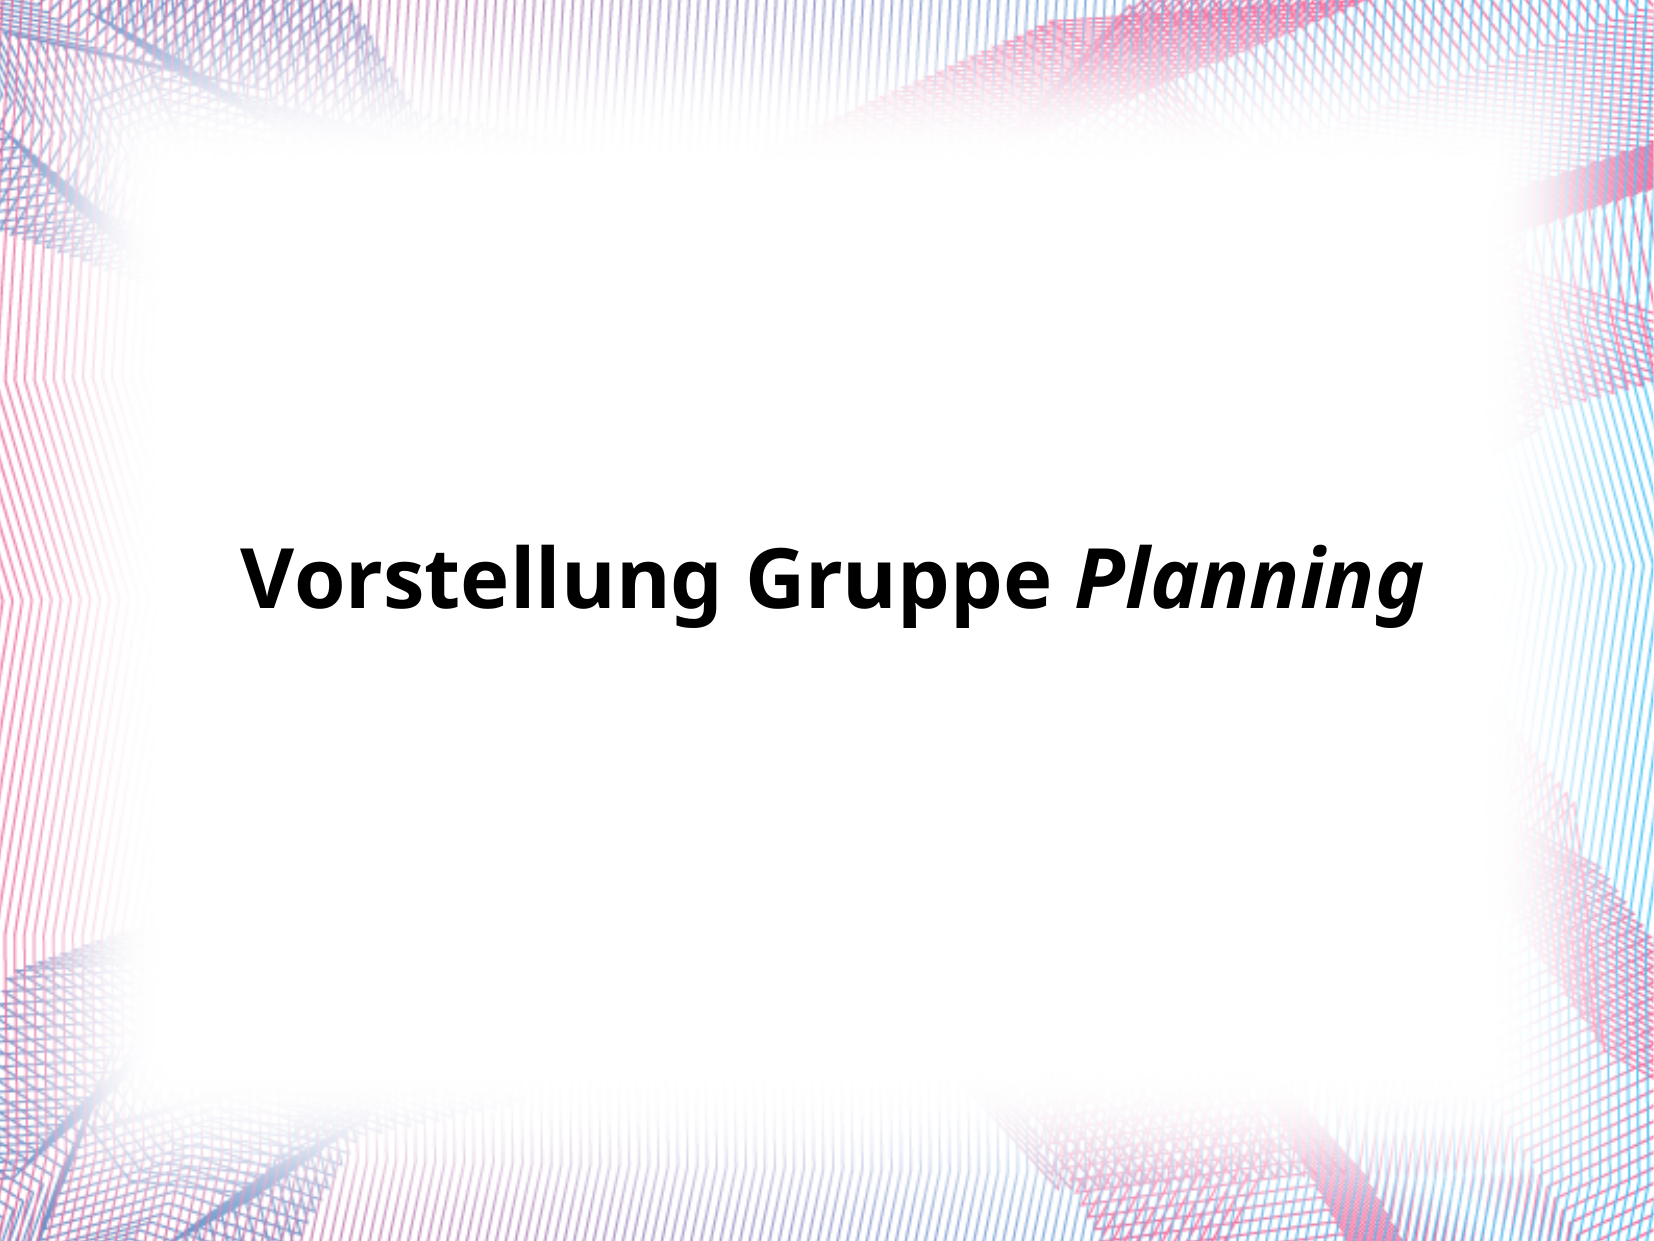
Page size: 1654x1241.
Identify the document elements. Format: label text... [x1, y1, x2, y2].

title Vorstellung Gruppe Planning [88, 472, 1577, 680]
picture [0, 0, 1654, 1241]
